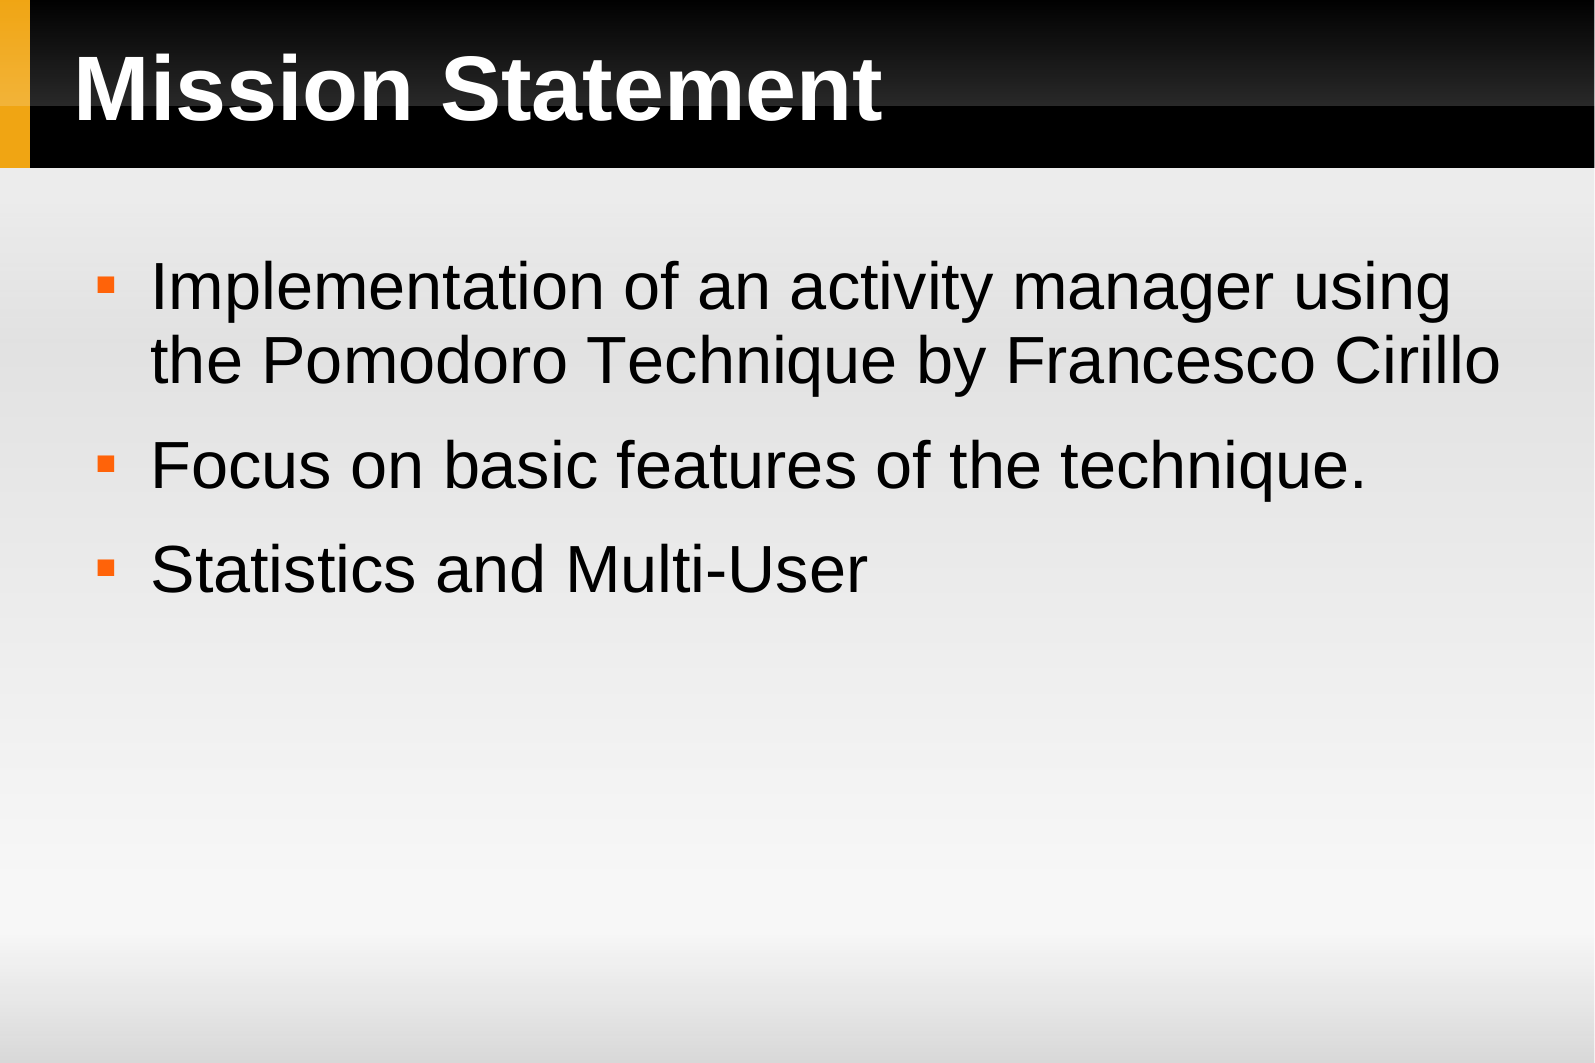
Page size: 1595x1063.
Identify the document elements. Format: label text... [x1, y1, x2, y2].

list Implementation of an activity manager using the Pomodoro Technique by Francesco Cirillo Focus on basic features of the technique. Statistics and Multi-User [79, 248, 1515, 951]
picture [0, 0, 1595, 1063]
title Mission Statement [74, 0, 1510, 178]
